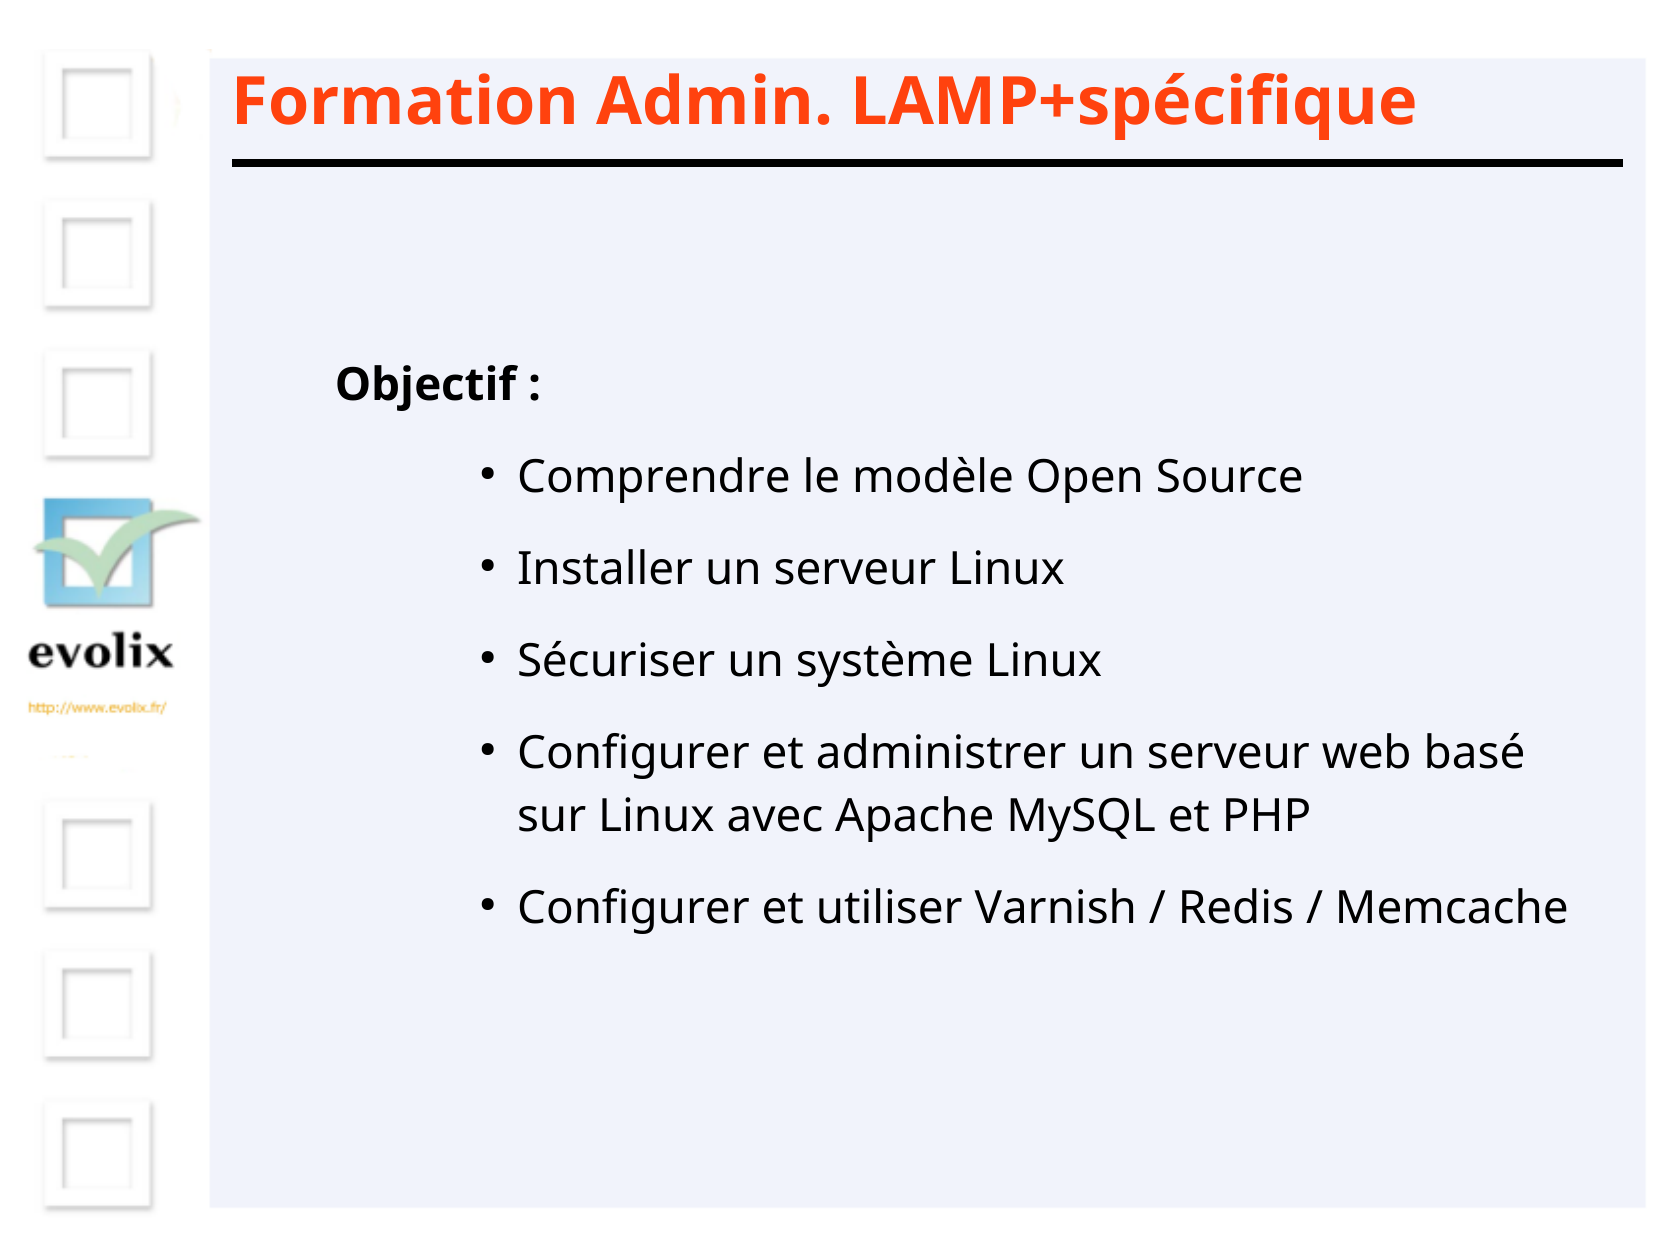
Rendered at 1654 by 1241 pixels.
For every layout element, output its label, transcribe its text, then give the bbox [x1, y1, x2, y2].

title Formation Admin. LAMP+spécifique [231, 36, 1654, 160]
list Objectif : Comprendre le modèle Open Source Installer un serveur Linux Sécuriser un système Linux Configurer et administrer un serveur web basé sur Linux avec Apache MySQL et PHP Configurer et utiliser Varnish / Redis / Memcache [317, 351, 1576, 1241]
picture [0, 49, 1654, 1218]
